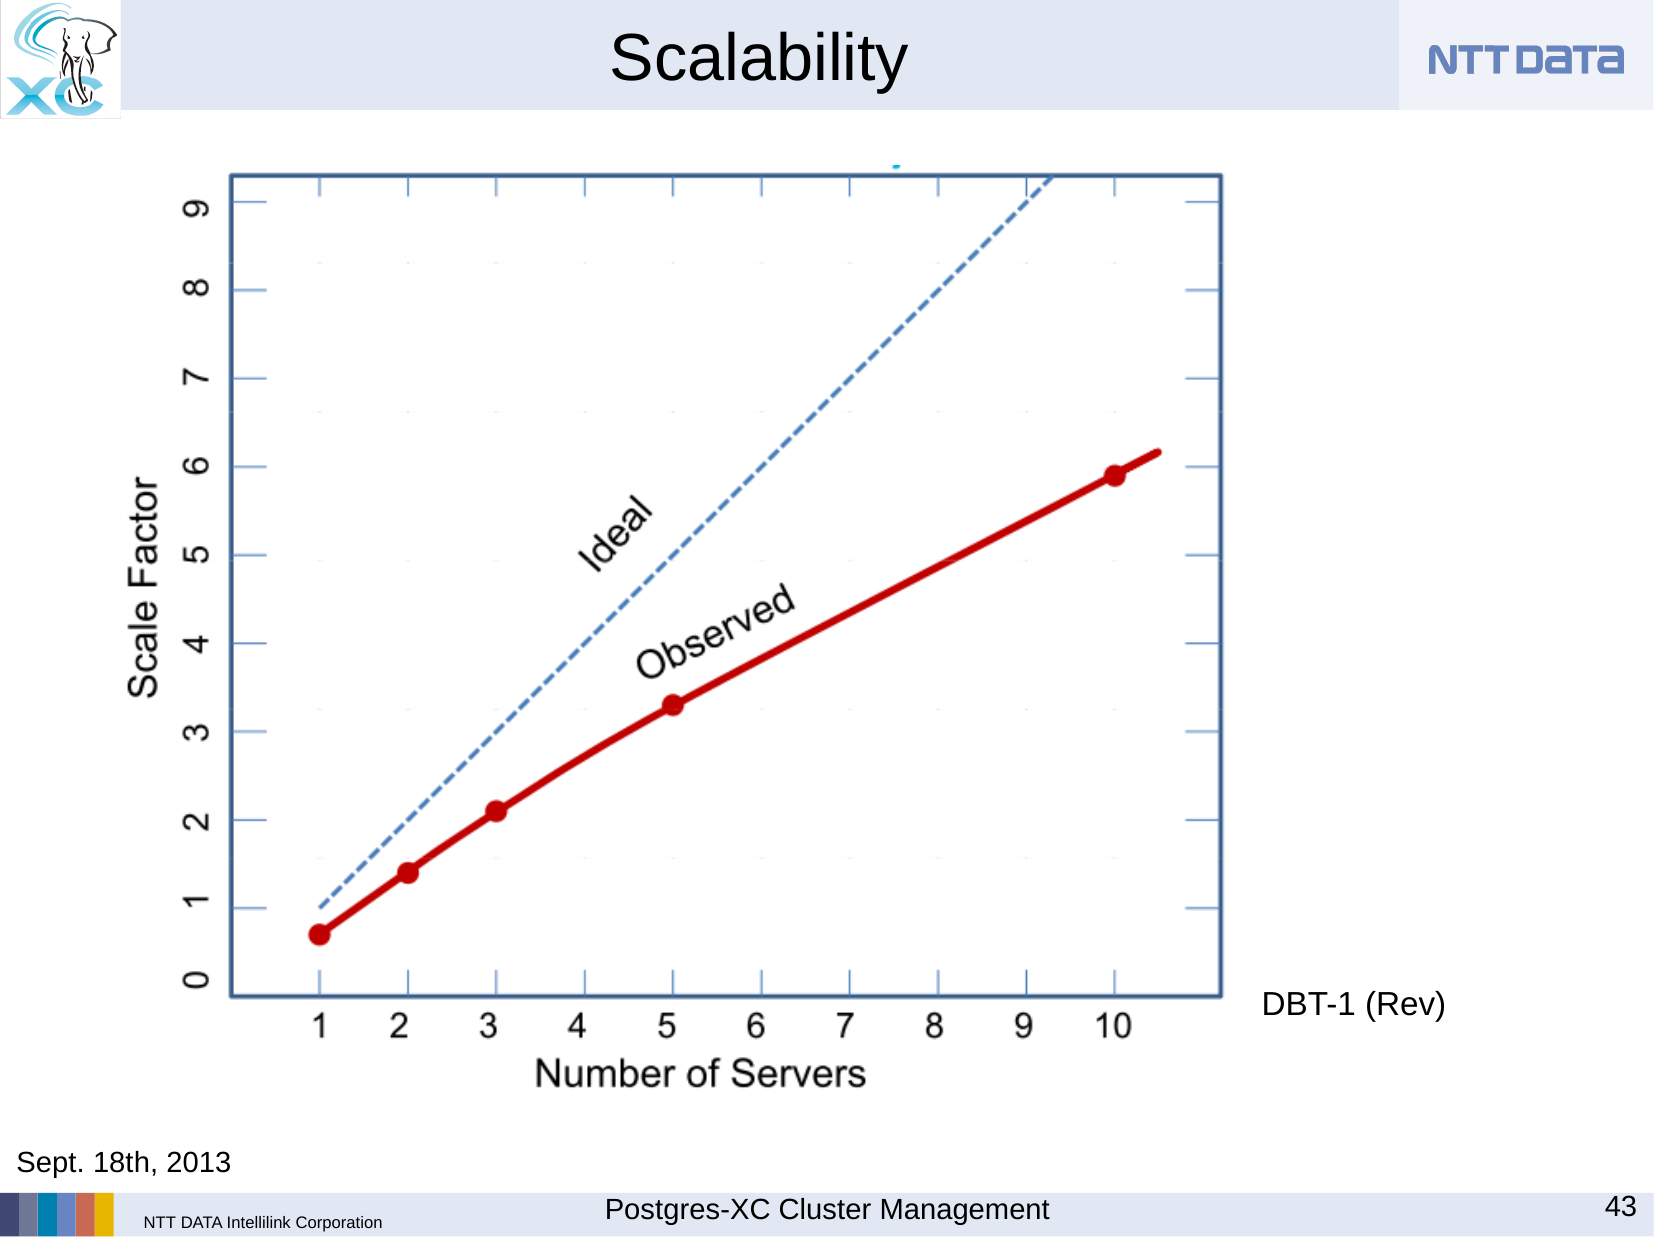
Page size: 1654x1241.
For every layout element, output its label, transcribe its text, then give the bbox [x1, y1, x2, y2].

picture [1429, 45, 1624, 74]
text_box DBT-1 (Rev) [1246, 975, 1564, 1030]
picture [95, 165, 1279, 1099]
picture [0, 0, 121, 119]
title Scalability [120, 3, 1399, 110]
